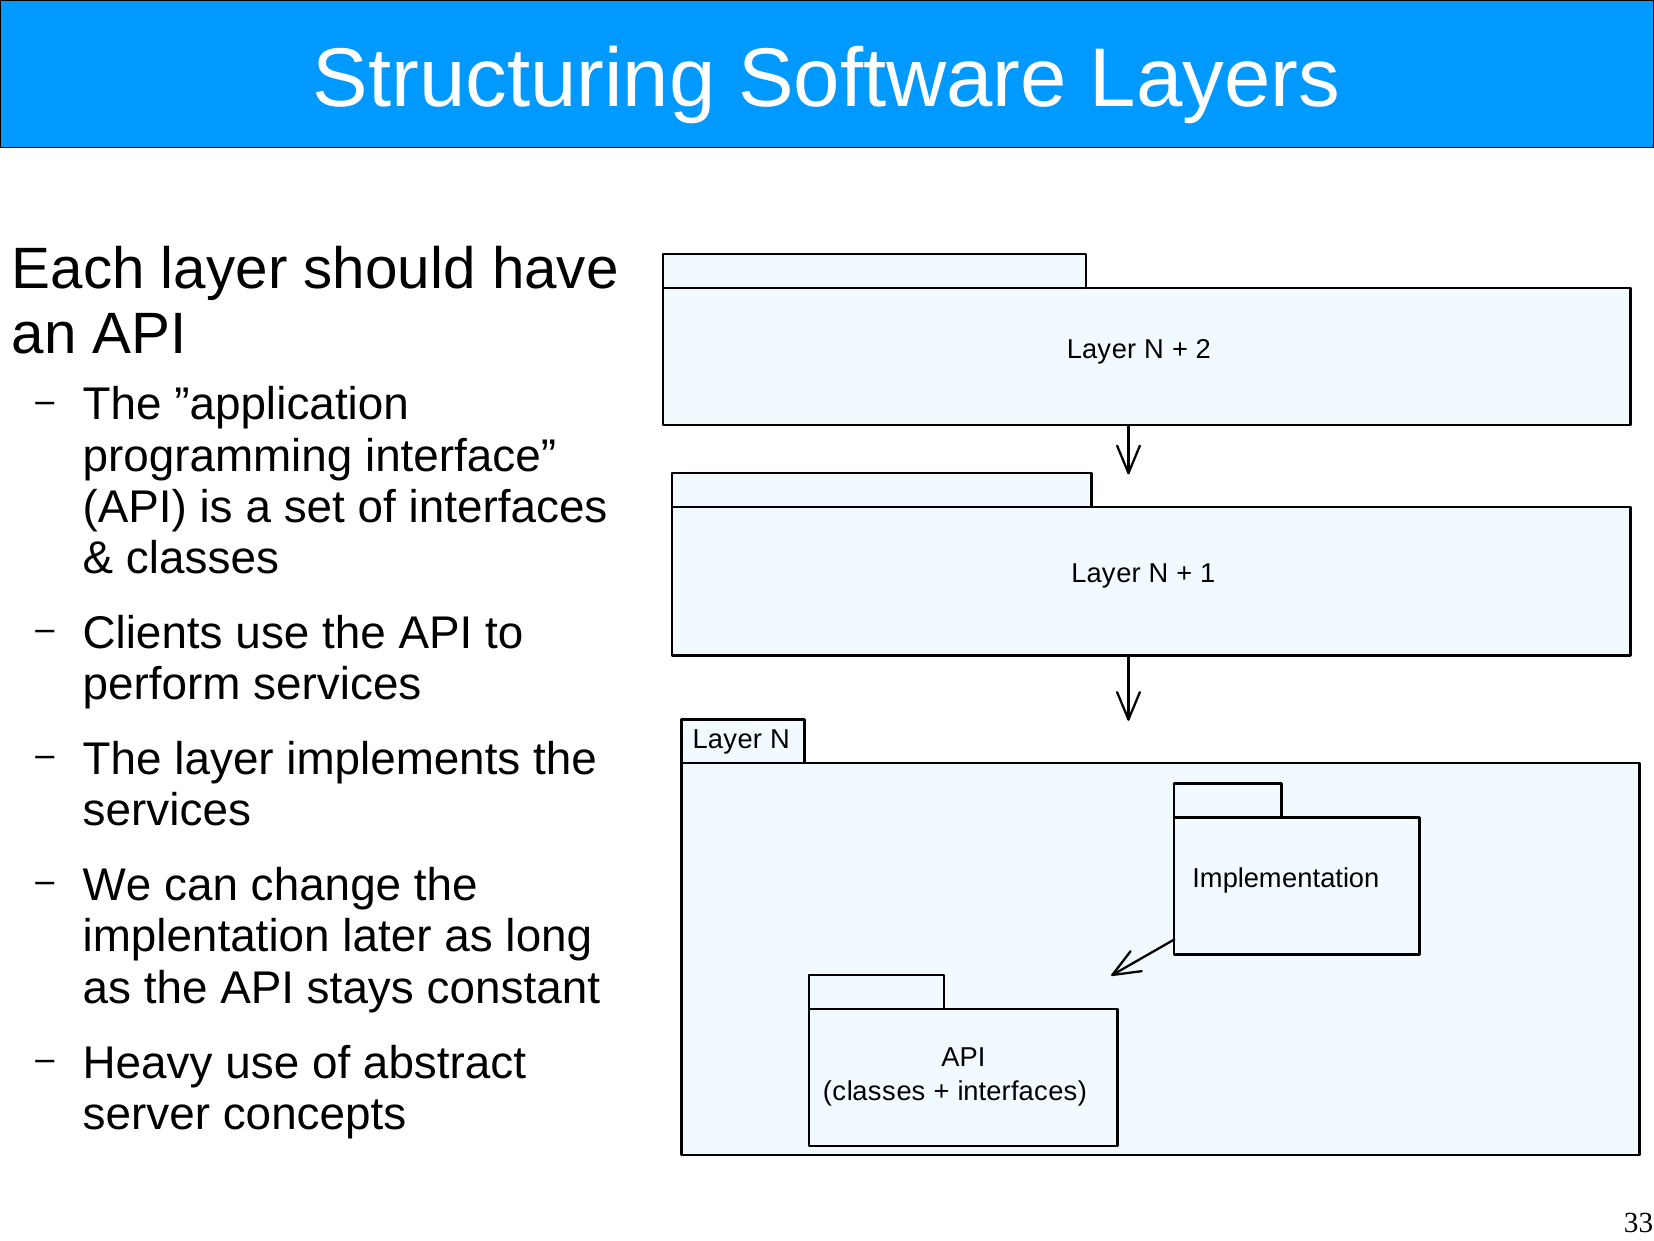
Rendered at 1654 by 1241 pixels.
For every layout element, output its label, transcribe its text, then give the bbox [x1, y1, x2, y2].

title Structuring Software Layers [82, 13, 1571, 142]
picture [660, 251, 1642, 1158]
list Each layer should have an API The ”application programming interface” (API) is a set of interfaces & classes Clients use the API to perform services The layer implements the services We can change the implentation later as long as the API stays constant Heavy use of abstract server concepts [0, 236, 650, 1136]
